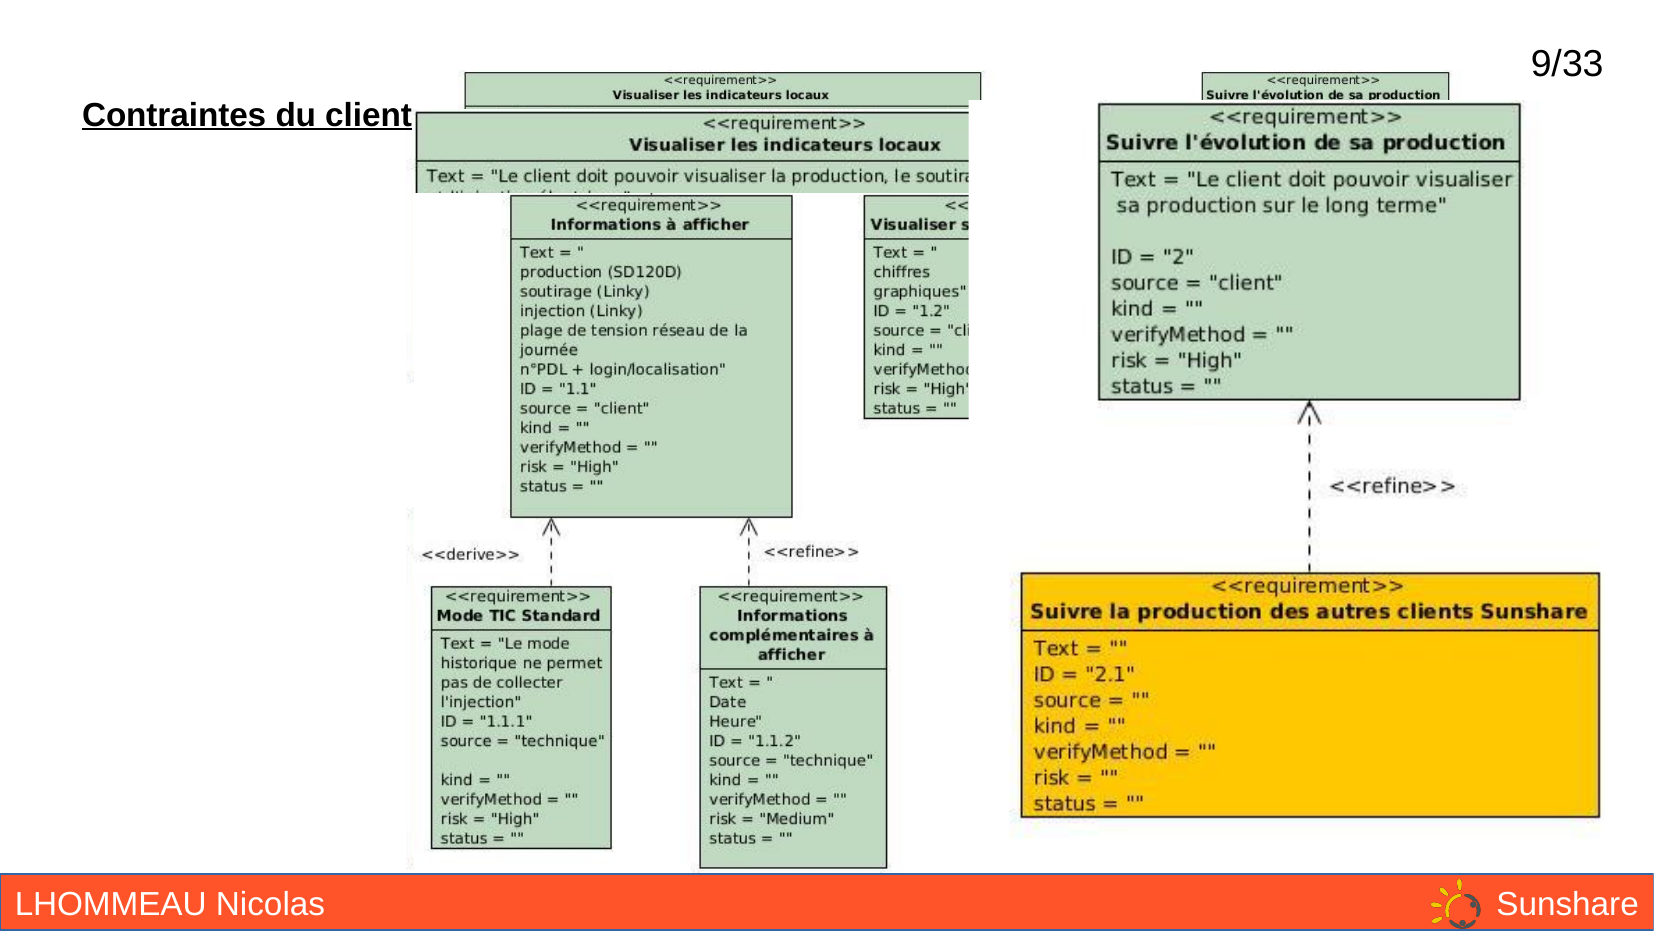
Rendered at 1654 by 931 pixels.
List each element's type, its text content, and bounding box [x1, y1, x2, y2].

title Contraintes du client [82, 37, 1571, 193]
picture [1429, 877, 1483, 931]
picture [307, 100, 1606, 873]
